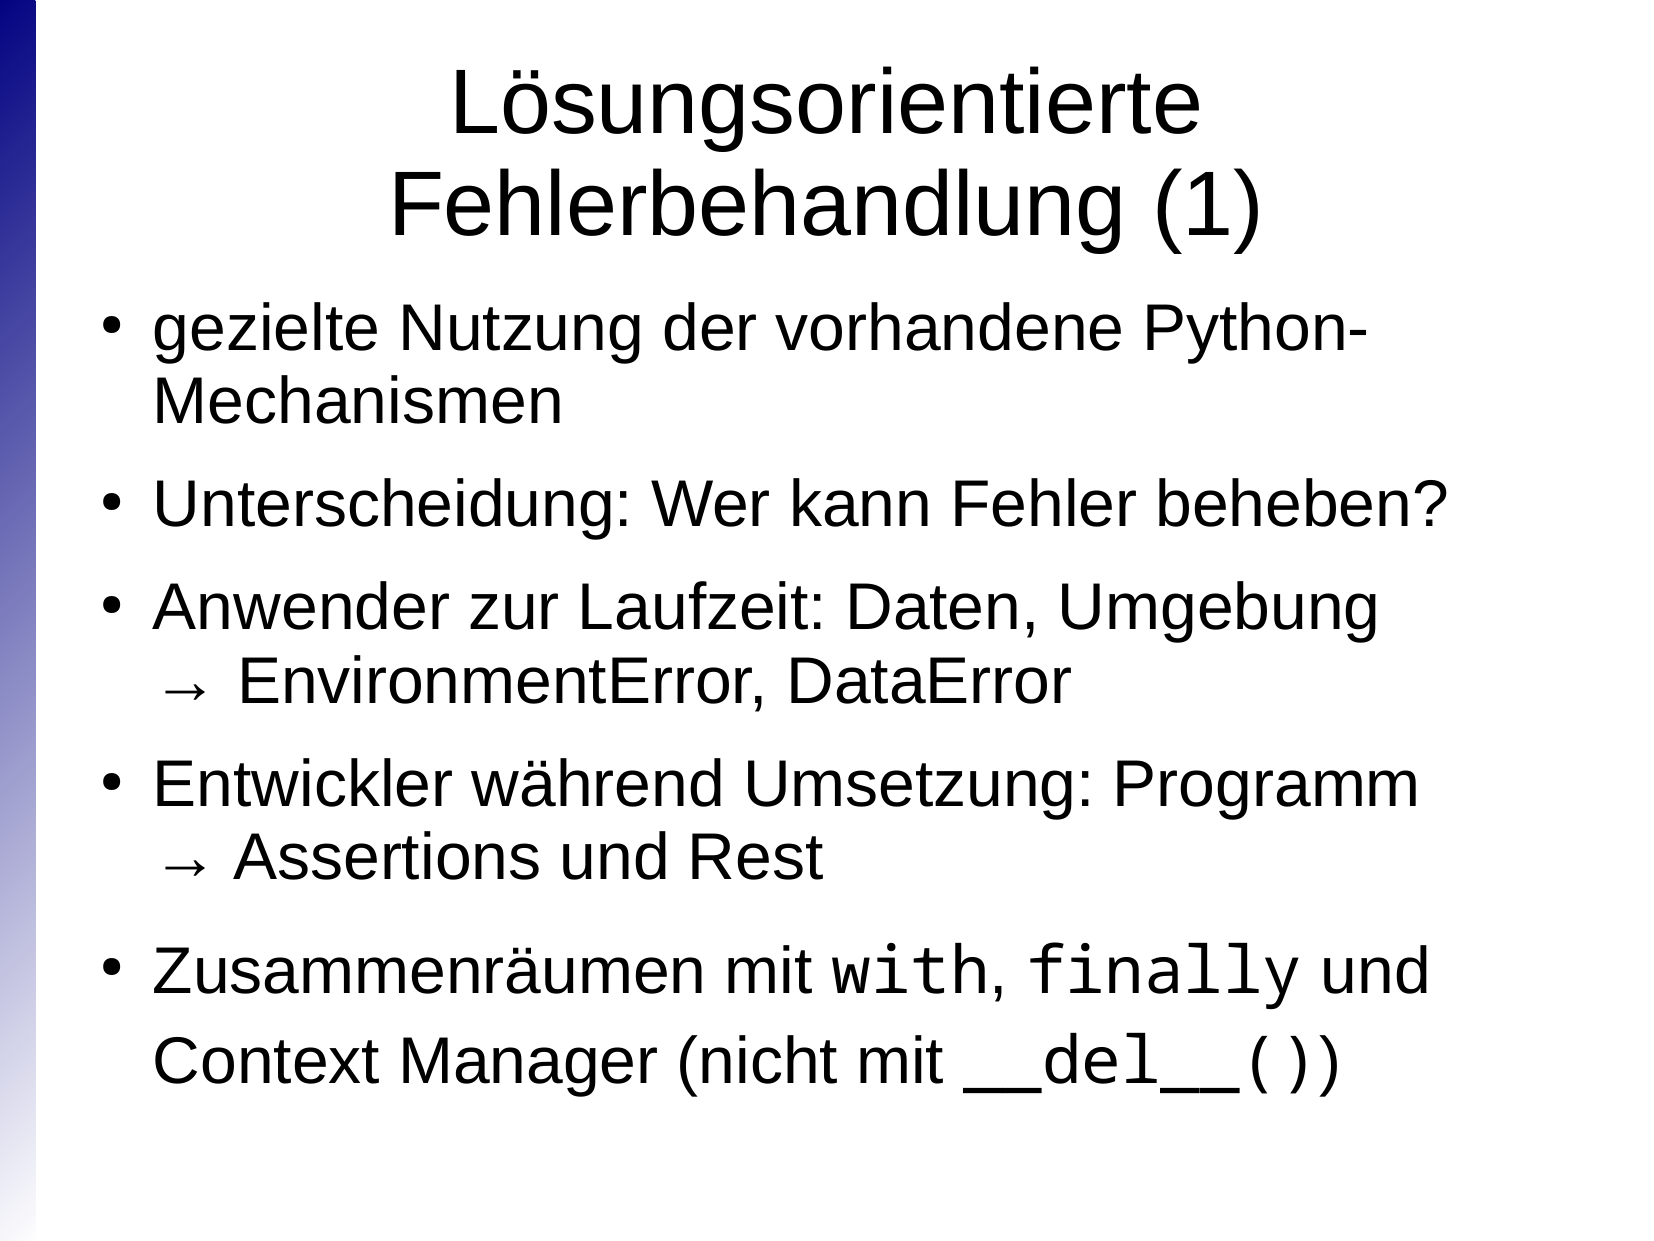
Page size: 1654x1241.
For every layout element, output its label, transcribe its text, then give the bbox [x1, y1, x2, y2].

title Lösungsorientierte Fehlerbehandlung (1) [82, 49, 1571, 257]
list gezielte Nutzung der vorhandene Python-Mechanismen Unterscheidung: Wer kann Fehler beheben? Anwender zur Laufzeit: Daten, Umgebung → EnvironmentError, DataError Entwickler während Umsetzung: Programm → Assertions und Rest Zusammenräumen mit with, finally und Context Manager (nicht mit __del__()) [82, 290, 1571, 1109]
